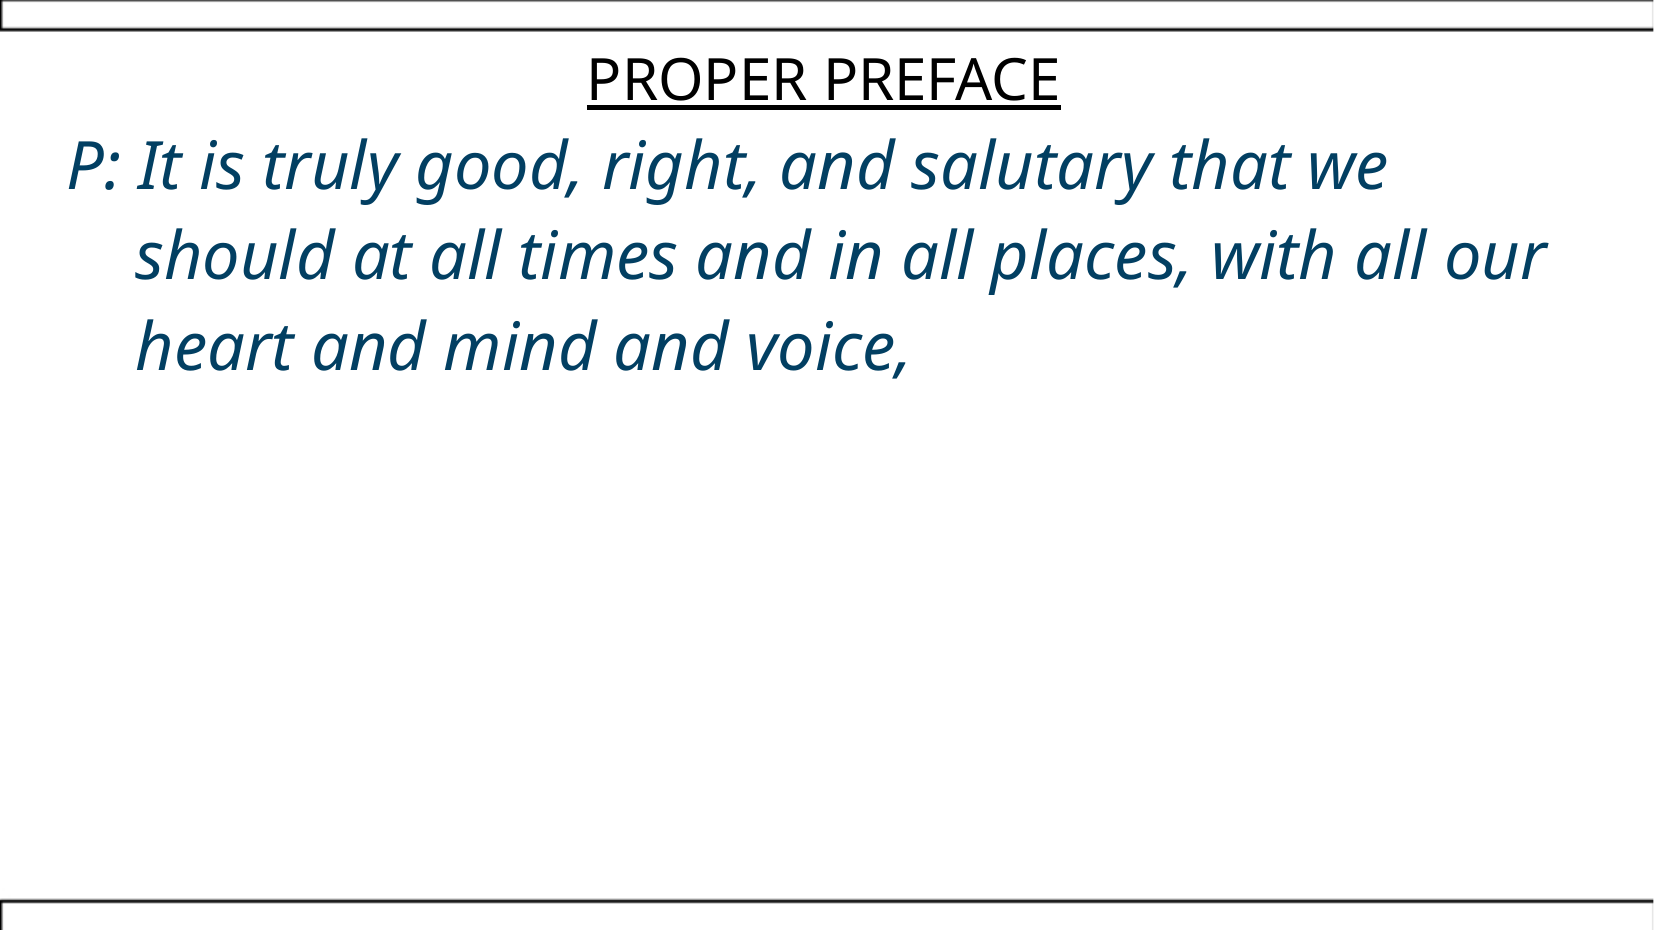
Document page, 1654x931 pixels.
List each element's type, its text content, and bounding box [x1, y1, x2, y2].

picture [0, 0, 1654, 930]
text_box PROPER PREFACE P: It is truly good, right, and salutary that we should at all times and in all places, with all our heart and mind and voice, [51, 31, 1597, 451]
